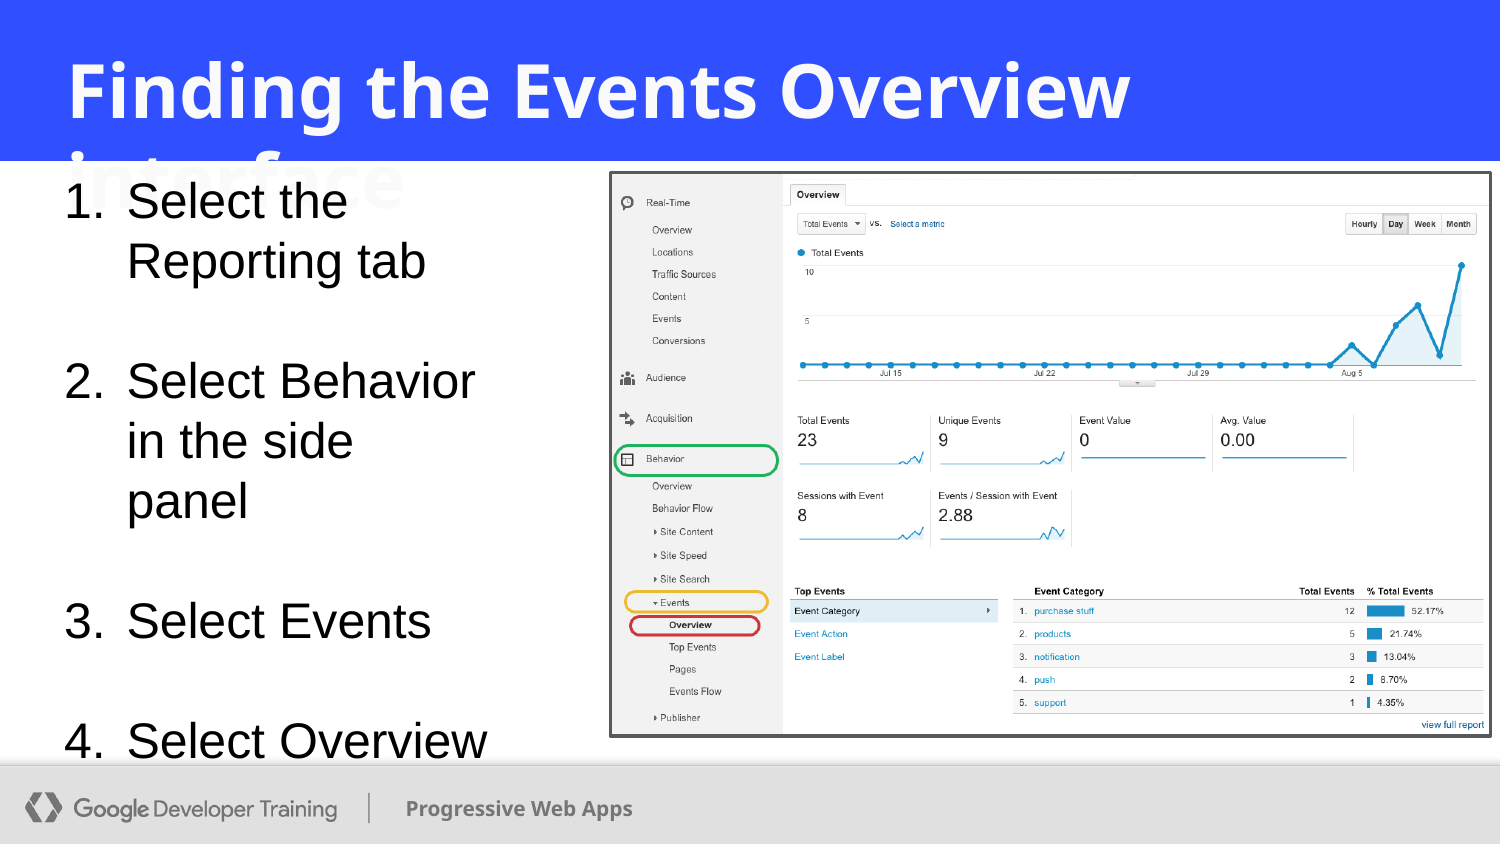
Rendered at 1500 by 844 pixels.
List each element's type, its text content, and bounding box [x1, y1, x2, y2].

title Finding the Events Overview interface [51, 28, 1449, 122]
picture [0, 161, 1500, 844]
text_box Select the Reporting tab Select Behavior in the side panel Select Events Select Overview [36, 153, 504, 720]
